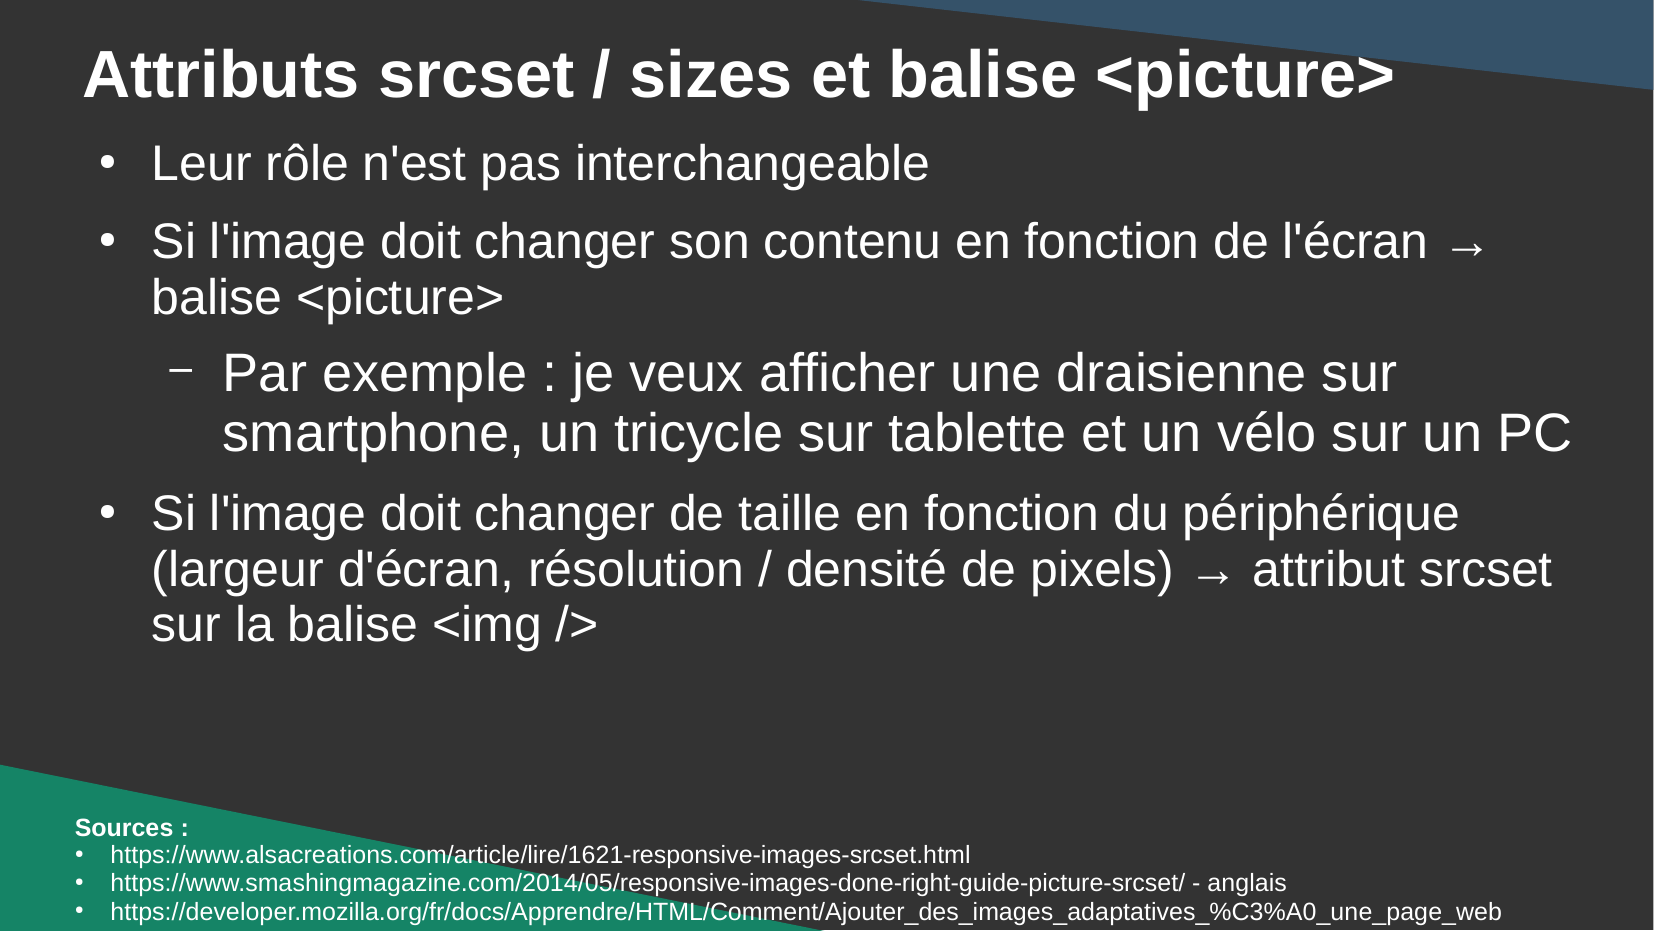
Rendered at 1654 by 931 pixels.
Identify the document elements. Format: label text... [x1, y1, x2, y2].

text_box [857, 0, 1654, 90]
text_box Sources : https://www.alsacreations.com/article/lire/1621-responsive-images-srcset.html https://www.smashingmagazine.com/2014/05/responsive-images-done-right-guide-picture-srcset/ - anglais https://developer.mozilla.org/fr/docs/Apprendre/HTML/Comment/Ajouter_des_images_adaptatives_%C3%A0_une_page_web [60, 805, 1546, 931]
list Leur rôle n'est pas interchangeable Si l'image doit changer son contenu en fonction de l'écran → balise <picture> Par exemple : je veux afficher une draisienne sur smartphone, un tricycle sur tablette et un vélo sur un PC Si l'image doit changer de taille en fonction du périphérique (largeur d'écran, résolution / densité de pixels) → attribut srcset sur la balise <img /> [80, 135, 1605, 674]
text_box [0, 764, 200, 931]
title Attributs srcset / sizes et balise <picture> [82, 37, 1571, 122]
